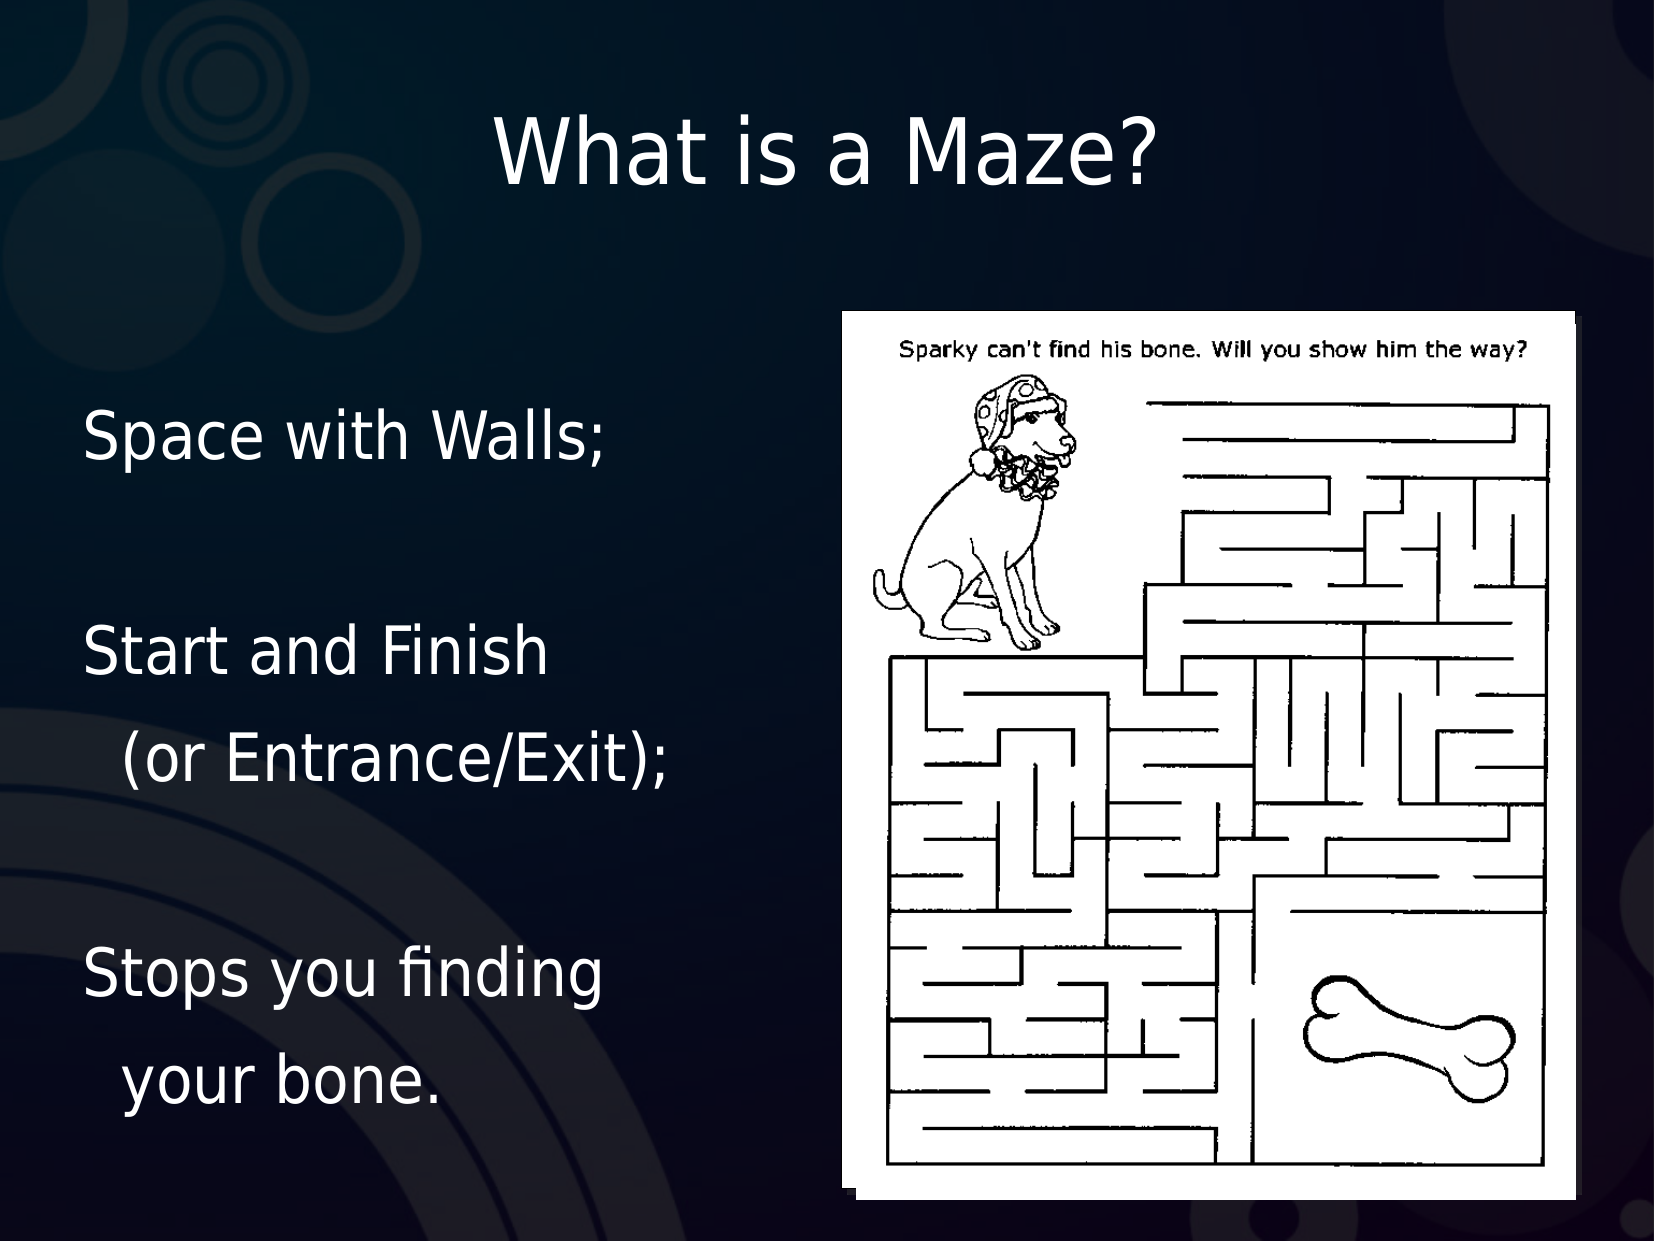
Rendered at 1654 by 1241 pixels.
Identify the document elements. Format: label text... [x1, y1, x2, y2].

text_box [841, 310, 1576, 1189]
list Space with Walls; Start and Finish (or Entrance/Exit); Stops you finding your bone. [82, 290, 827, 1182]
picture [0, 0, 1654, 1241]
title What is a Maze? [82, 49, 1571, 257]
